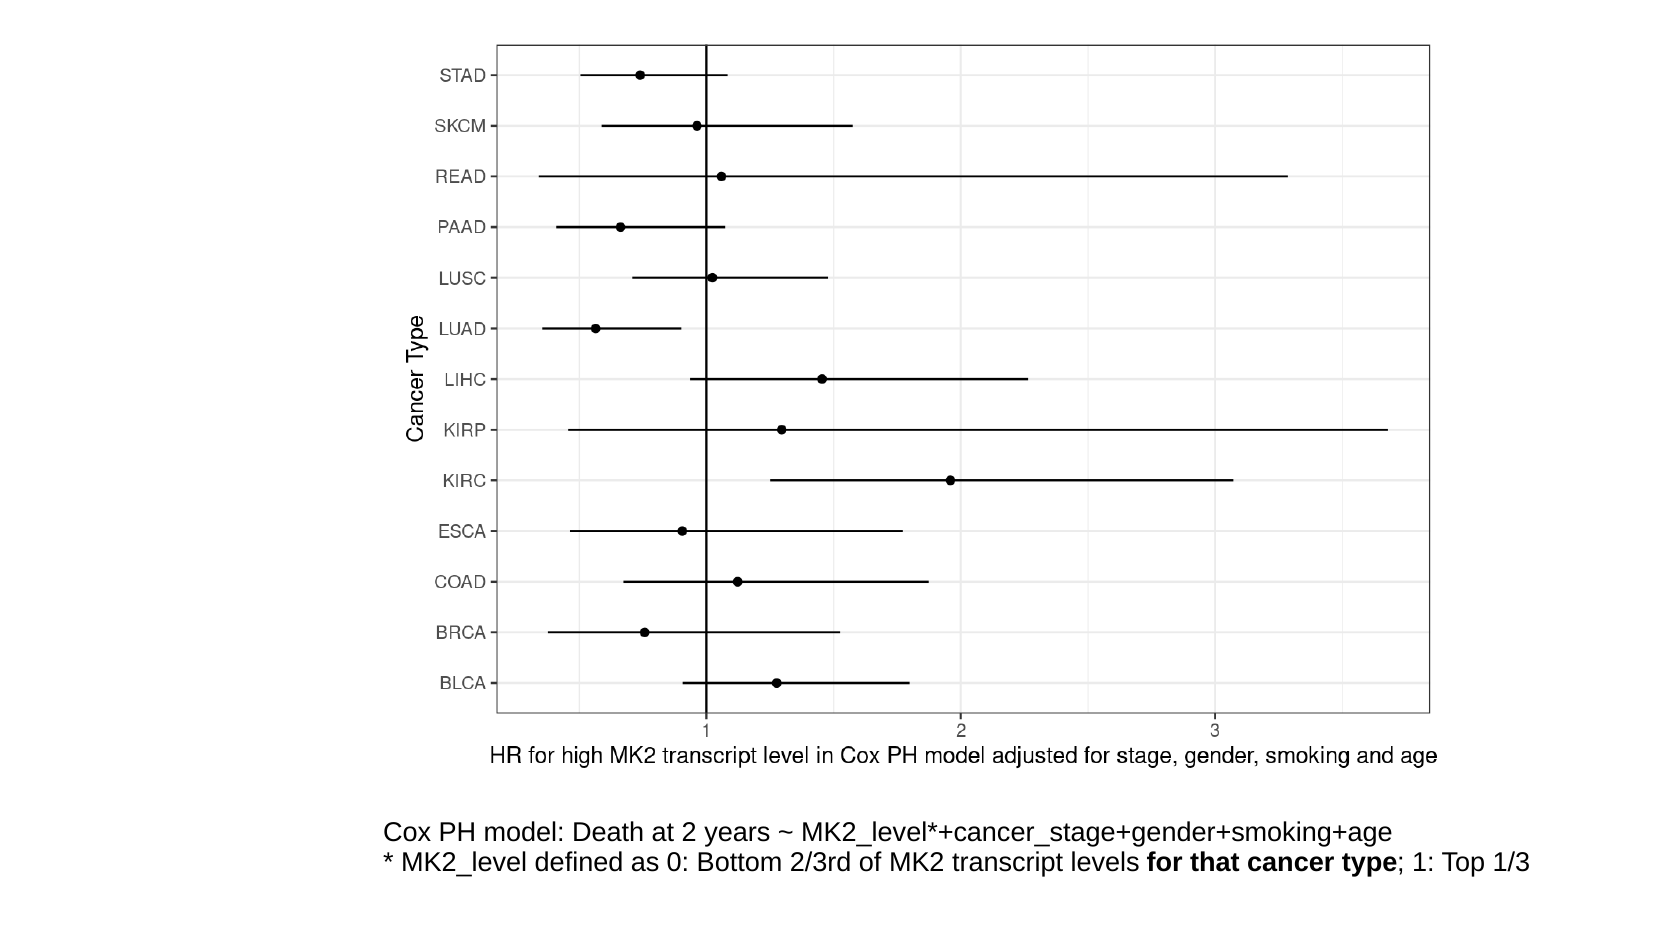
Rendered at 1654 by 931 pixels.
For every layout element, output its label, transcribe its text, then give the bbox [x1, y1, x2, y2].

text_box Cox PH model: Death at 2 years ~ MK2_level*+cancer_stage+gender+smoking+age * MK2_level defined as 0: Bottom 2/3rd of MK2 transcript levels for that cancer type; 1: Top 1/3 [368, 809, 1546, 886]
picture [394, 33, 1441, 781]
